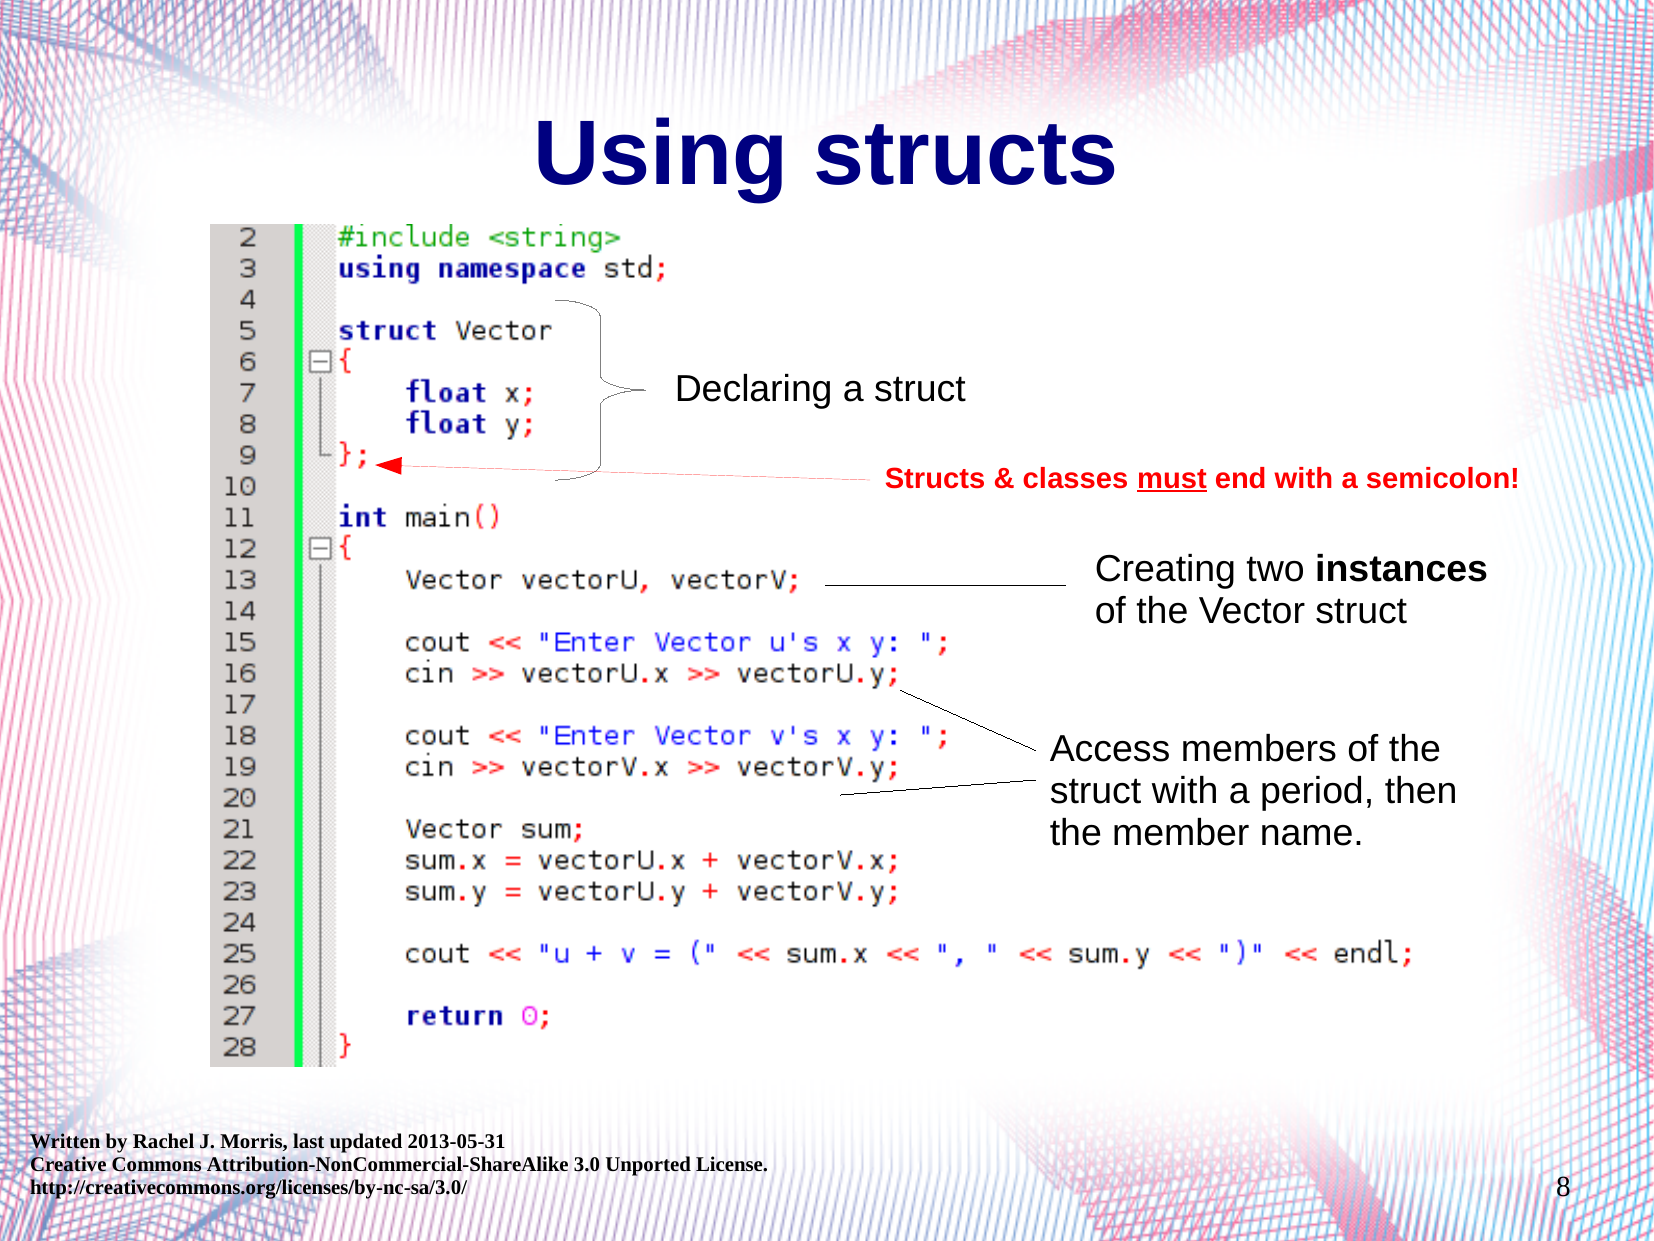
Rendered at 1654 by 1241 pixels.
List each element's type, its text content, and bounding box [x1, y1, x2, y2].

text_box Declaring a struct [660, 360, 1066, 432]
picture [0, 0, 1654, 1241]
text_box Creating two instances of the Vector struct [1080, 540, 1516, 639]
title Using structs [82, 49, 1571, 257]
text_box Access members of the struct with a period, then the member name. [1035, 720, 1531, 861]
text_box Structs & classes must end with a semicolon! [870, 454, 1582, 503]
